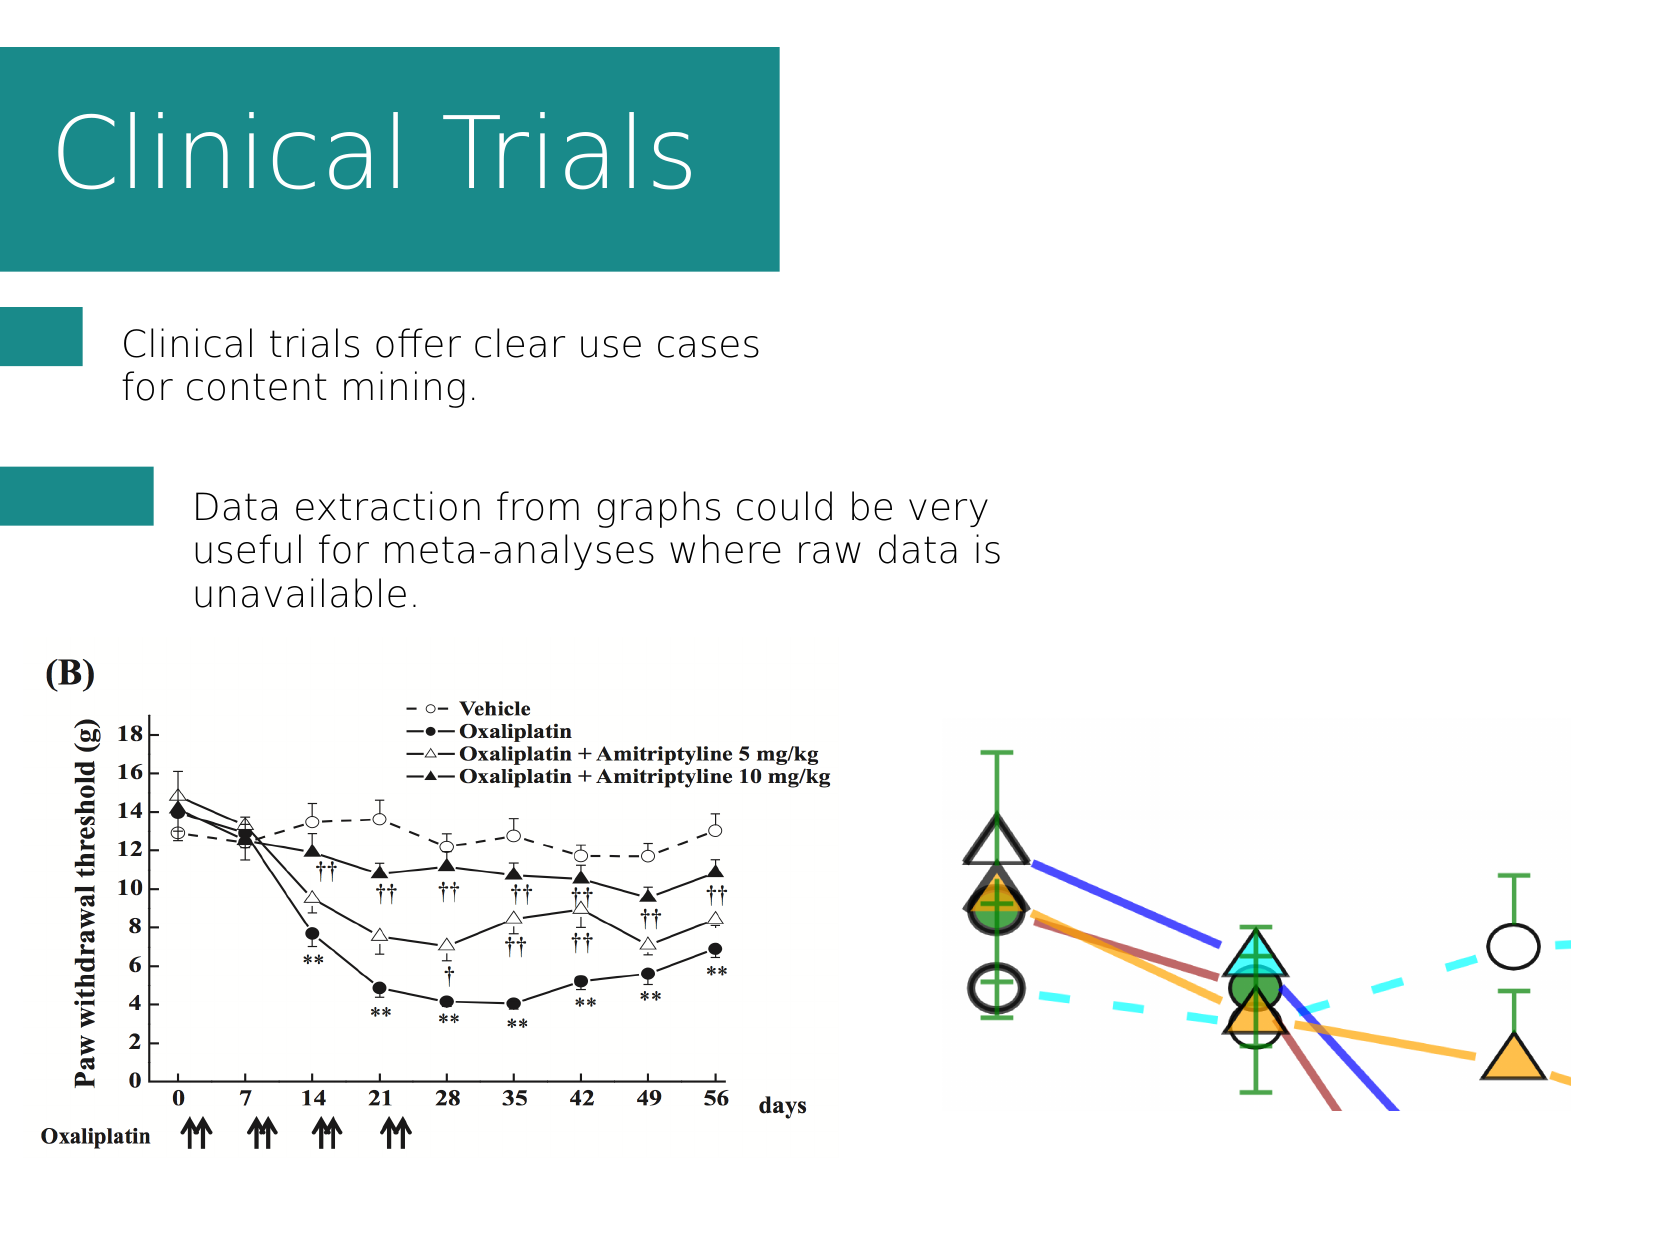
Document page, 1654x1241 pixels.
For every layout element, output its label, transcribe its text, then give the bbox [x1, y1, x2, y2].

text_box Clinical Trials [35, 88, 886, 340]
text_box [0, 307, 83, 367]
text_box [0, 47, 780, 272]
text_box [0, 466, 154, 526]
picture [942, 718, 1571, 1111]
text_box Clinical trials offer clear use cases for content mining. [106, 315, 1016, 461]
picture [23, 637, 839, 1158]
text_box Data extraction from graphs could be very useful for meta-analyses where raw data is unavailable. [177, 478, 1087, 668]
